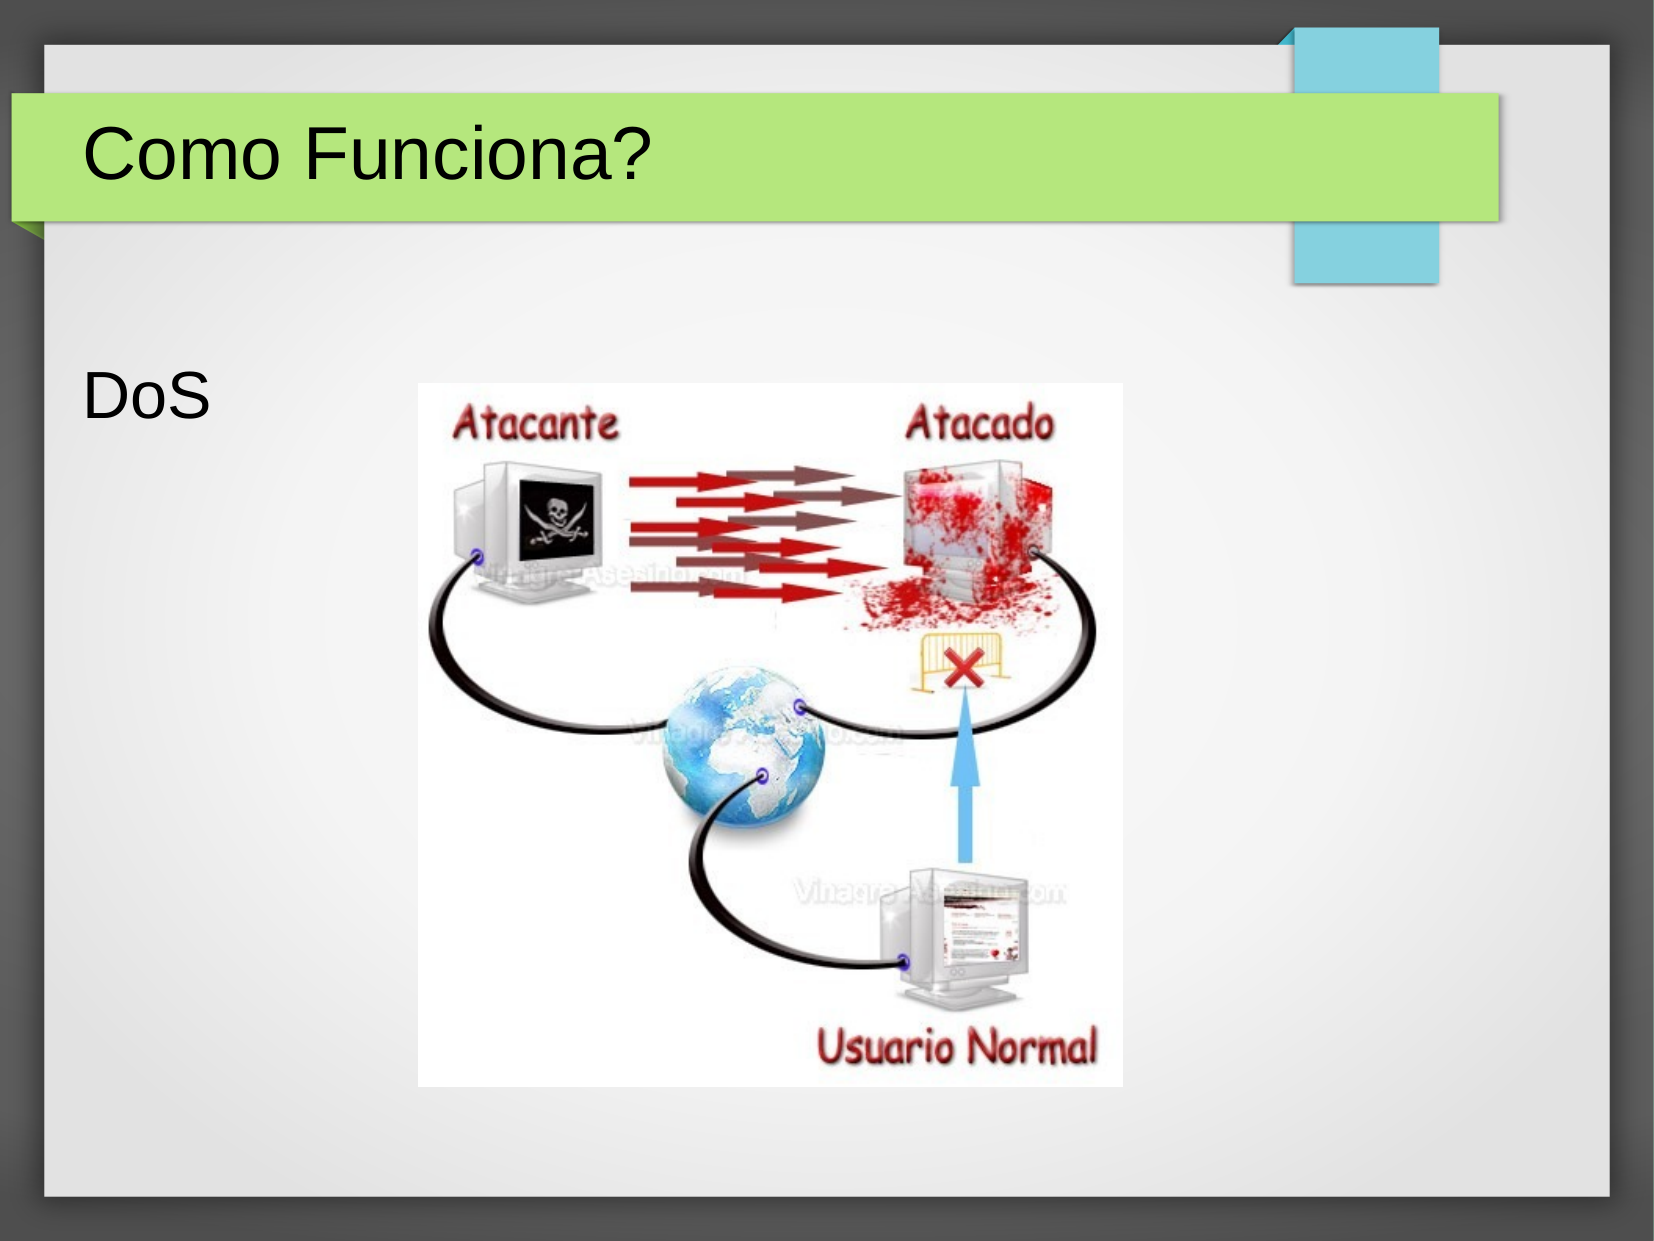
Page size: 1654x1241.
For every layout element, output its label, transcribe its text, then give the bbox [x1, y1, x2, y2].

text_box DoS [82, 283, 272, 508]
picture [0, 0, 1654, 1241]
title Como Funciona? [82, 94, 1264, 213]
